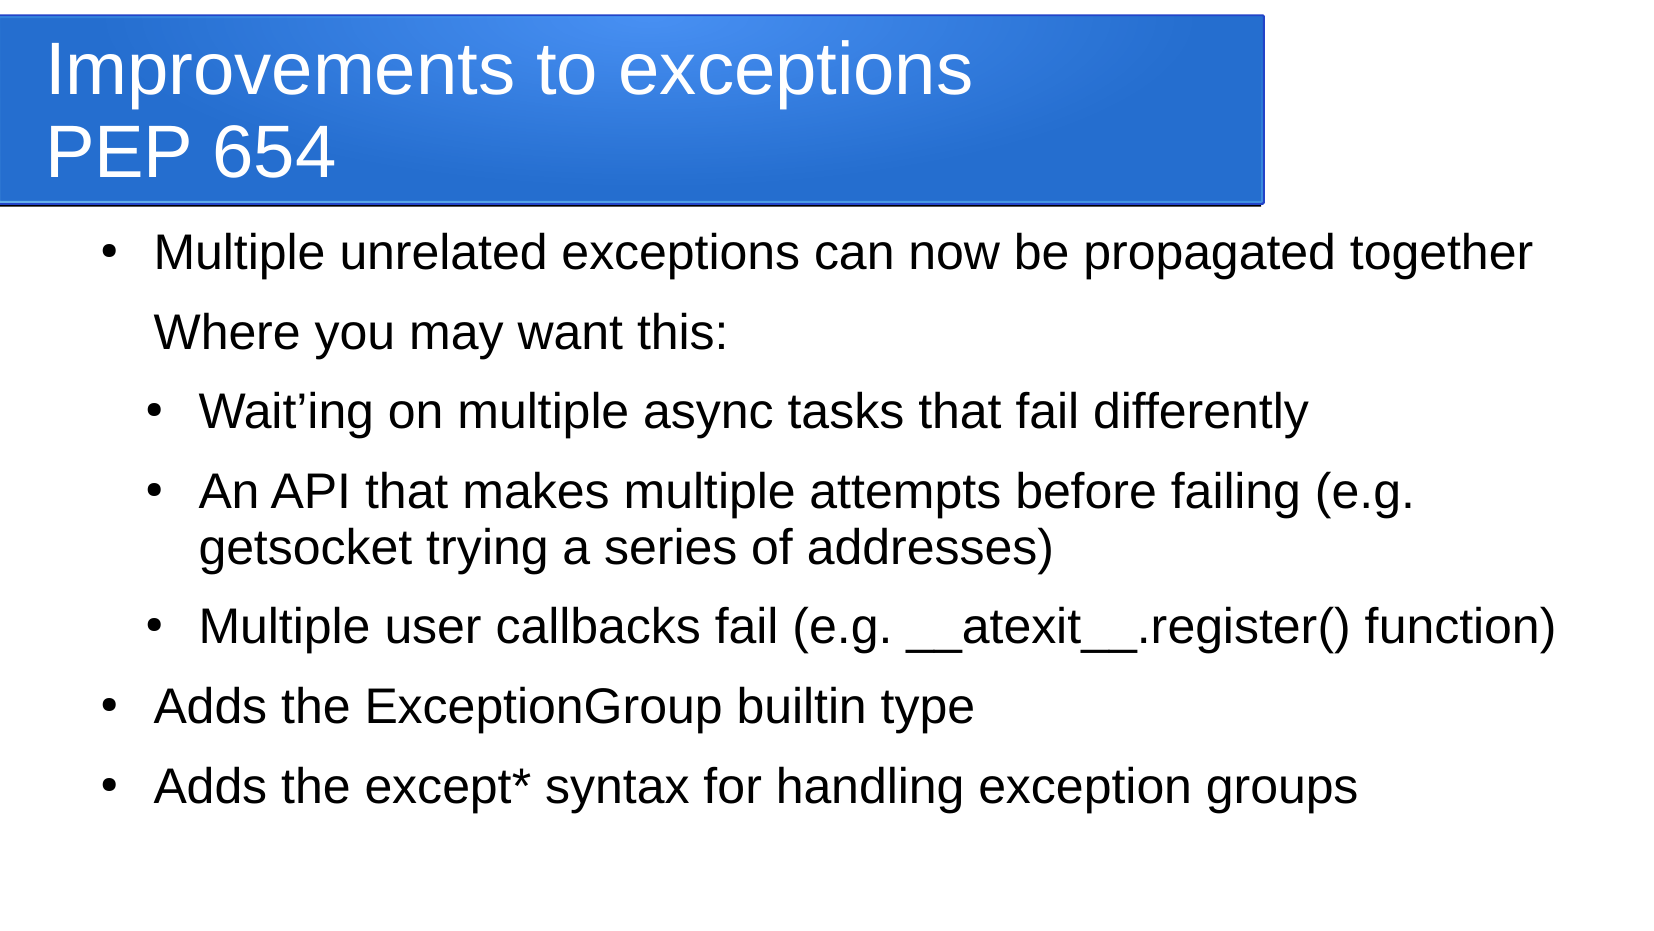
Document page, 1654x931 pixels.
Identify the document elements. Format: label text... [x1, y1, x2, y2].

title Improvements to exceptions PEP 654 [45, 26, 1066, 193]
list Multiple unrelated exceptions can now be propagated together Where you may want this: Wait’ing on multiple async tasks that fail differently An API that makes multiple attempts before failing (e.g. getsocket trying a series of addresses) Multiple user callbacks fail (e.g. __atexit__.register() function) Adds the ExceptionGroup builtin type Adds the except* syntax for handling exception groups [82, 224, 1571, 856]
